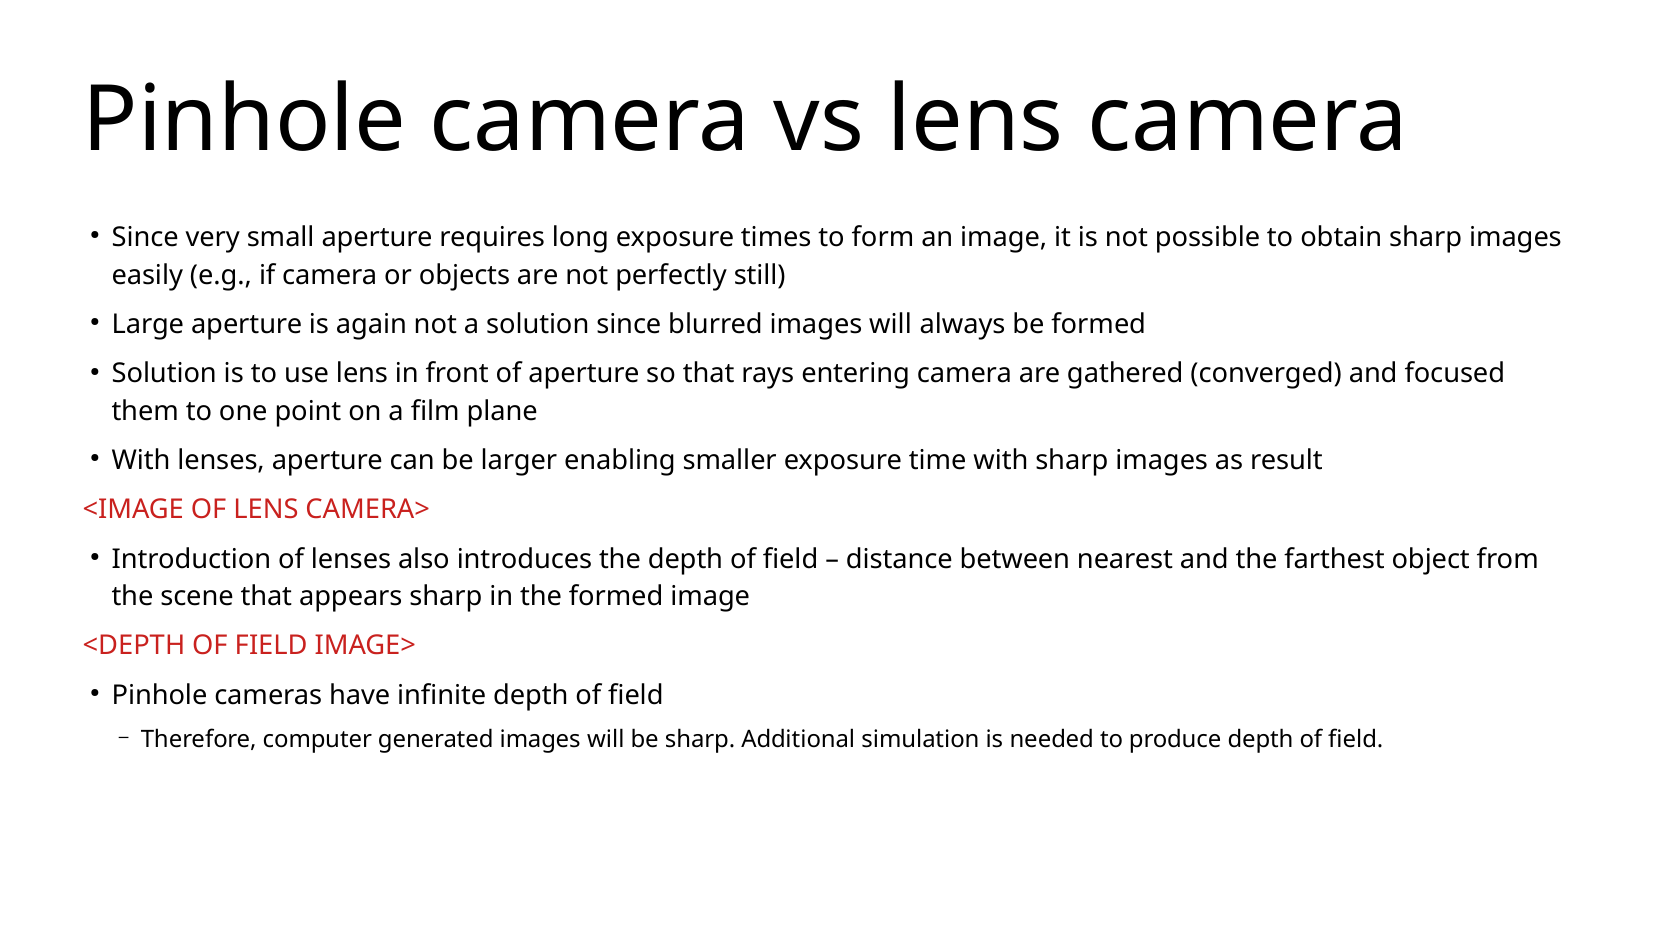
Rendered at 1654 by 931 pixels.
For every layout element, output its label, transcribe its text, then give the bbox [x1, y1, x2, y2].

list Since very small aperture requires long exposure times to form an image, it is not possible to obtain sharp images easily (e.g., if camera or objects are not perfectly still) Large aperture is again not a solution since blurred images will always be formed Solution is to use lens in front of aperture so that rays entering camera are gathered (converged) and focused them to one point on a film plane With lenses, aperture can be larger enabling smaller exposure time with sharp images as result <IMAGE OF LENS CAMERA> Introduction of lenses also introduces the depth of field – distance between nearest and the farthest object from the scene that appears sharp in the formed image <DEPTH OF FIELD IMAGE> Pinhole cameras have infinite depth of field Therefore, computer generated images will be sharp. Additional simulation is needed to produce depth of field. [82, 217, 1571, 758]
title Pinhole camera vs lens camera [82, 37, 1571, 193]
